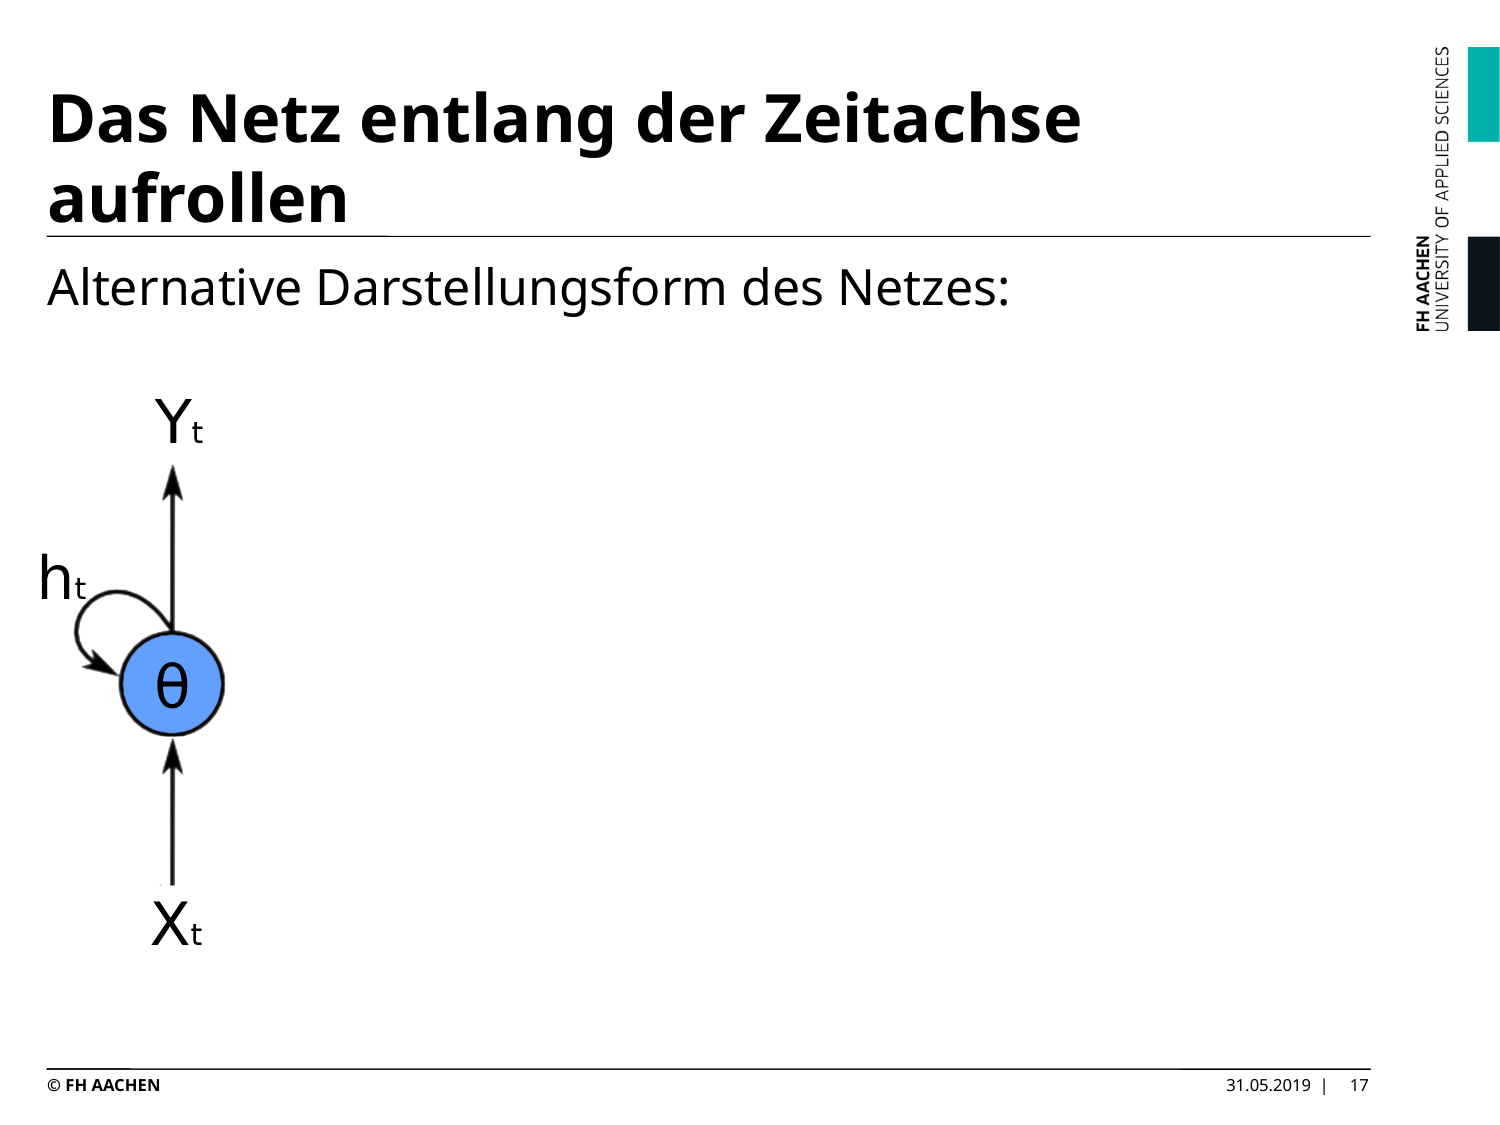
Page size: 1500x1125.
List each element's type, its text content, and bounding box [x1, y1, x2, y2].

list Alternative Darstellungsform des Netzes: [47, 255, 1371, 1047]
picture [1404, 47, 1500, 331]
title Das Netz entlang der Zeitachse aufrollen [47, 76, 1371, 237]
picture [41, 399, 226, 945]
